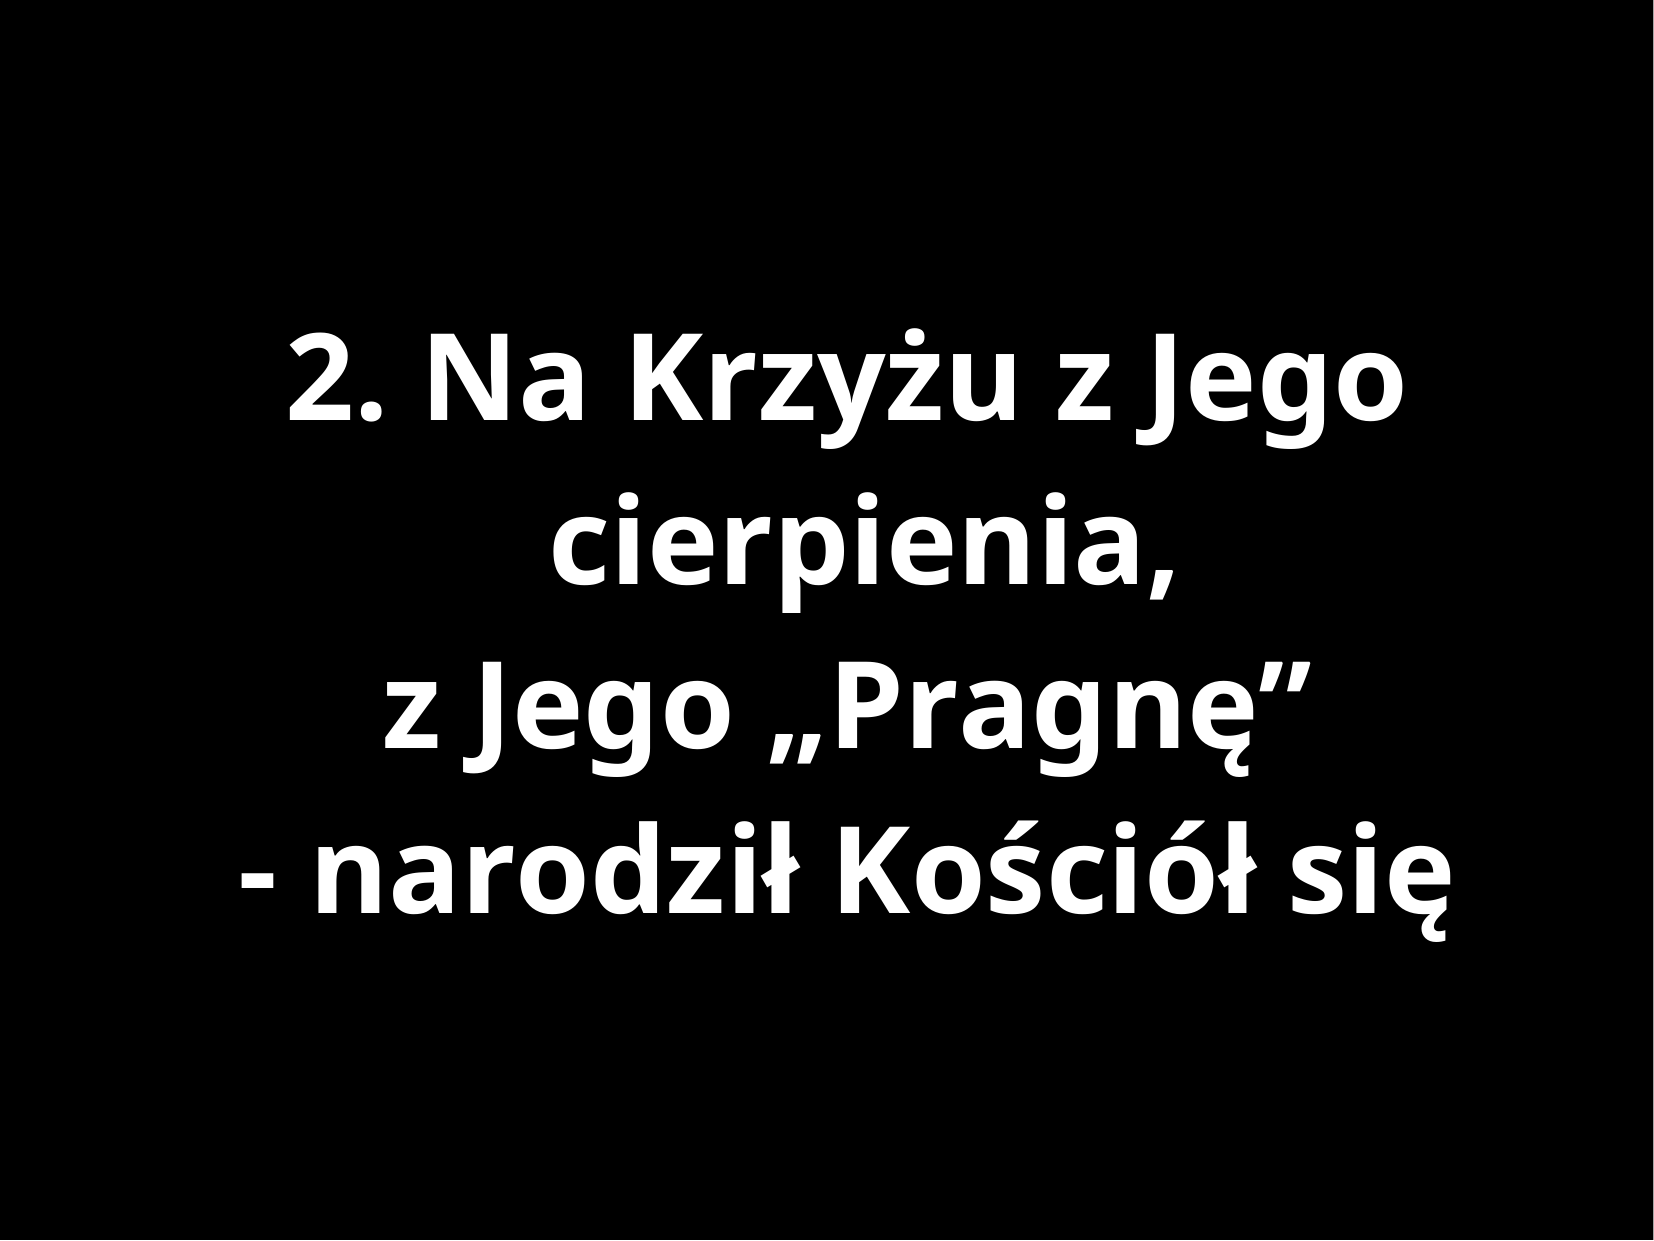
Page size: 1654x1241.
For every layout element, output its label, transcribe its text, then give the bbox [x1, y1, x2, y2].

subtitle 2. Na Krzyżu z Jego cierpienia, z Jego „Pragnę” - narodził Kościół się [0, 0, 1654, 1241]
